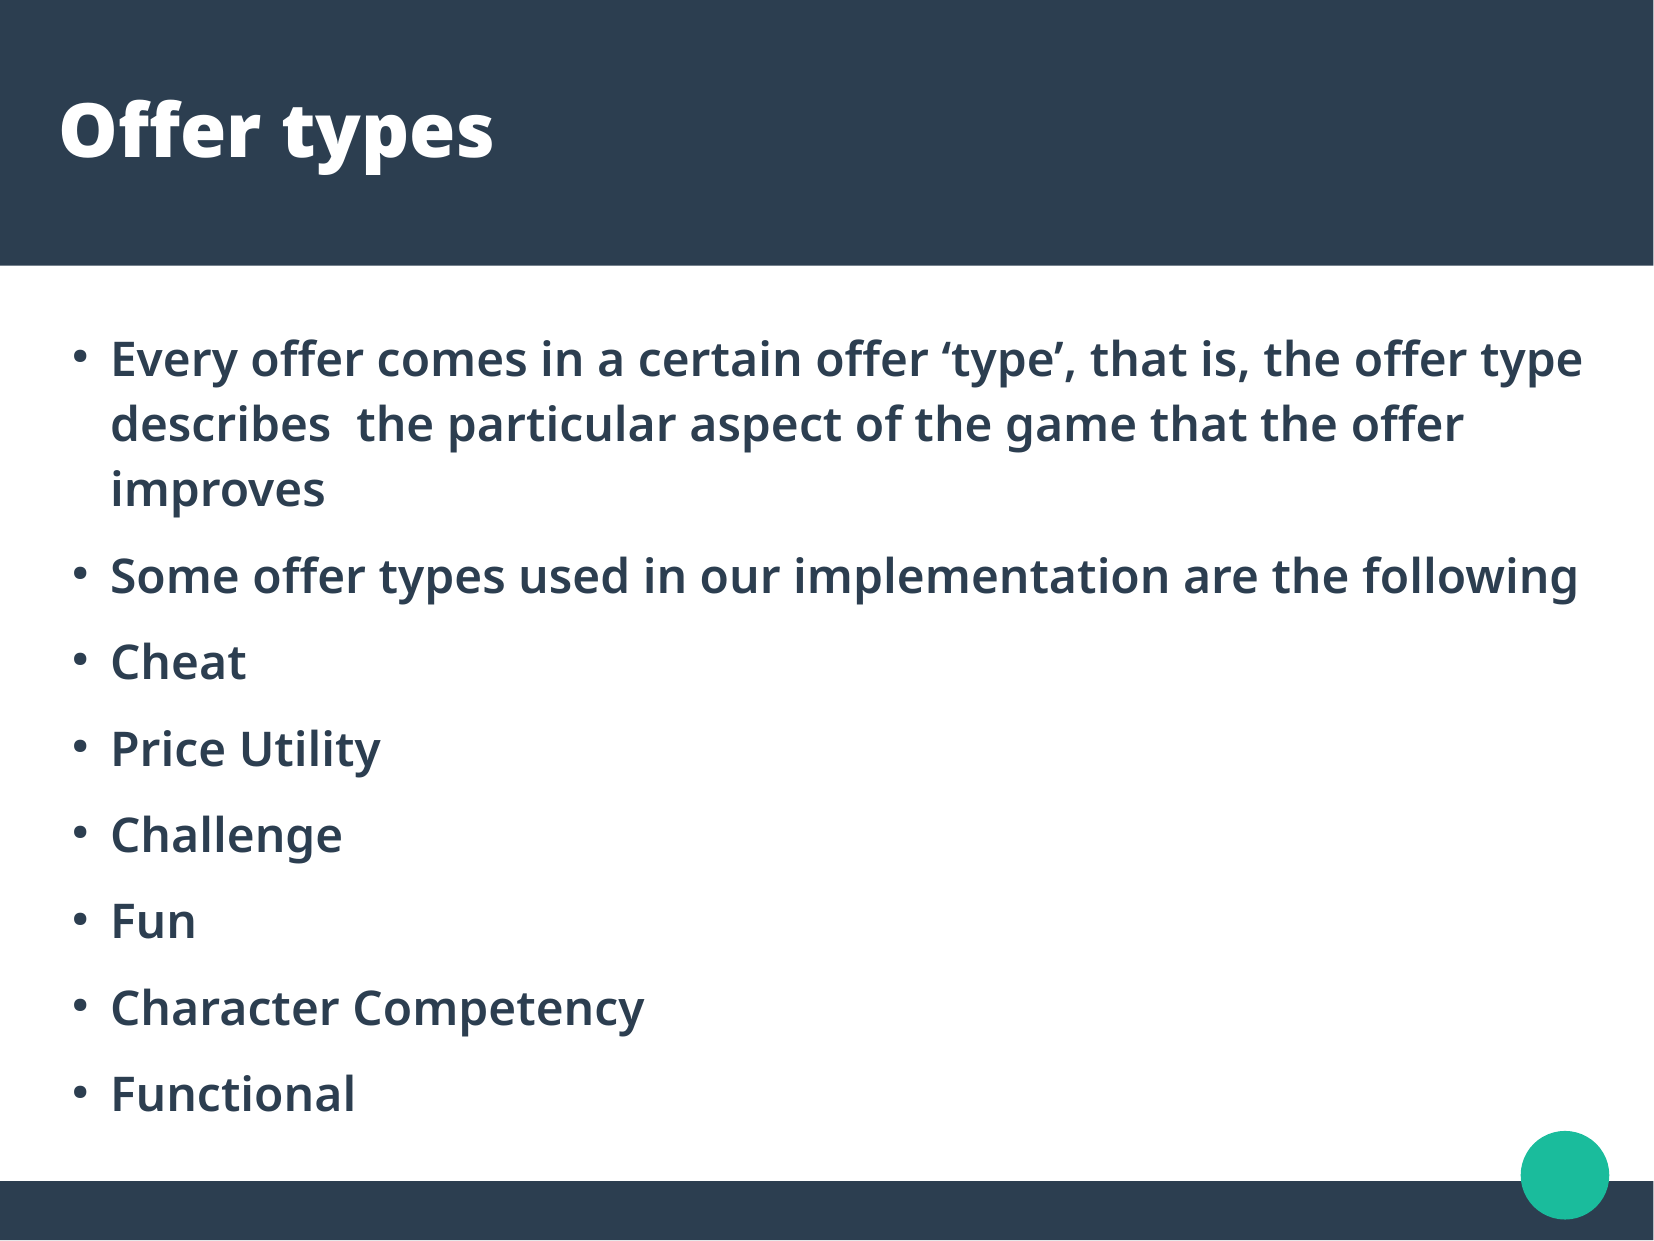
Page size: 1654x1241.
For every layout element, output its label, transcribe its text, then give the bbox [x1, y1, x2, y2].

list Every offer comes in a certain offer ‘type’, that is, the offer type describes the particular aspect of the game that the offer improves Some offer types used in our implementation are the following Cheat Price Utility Challenge Fun Character Competency Functional [59, 324, 1595, 1152]
title Offer types [59, 49, 1595, 207]
